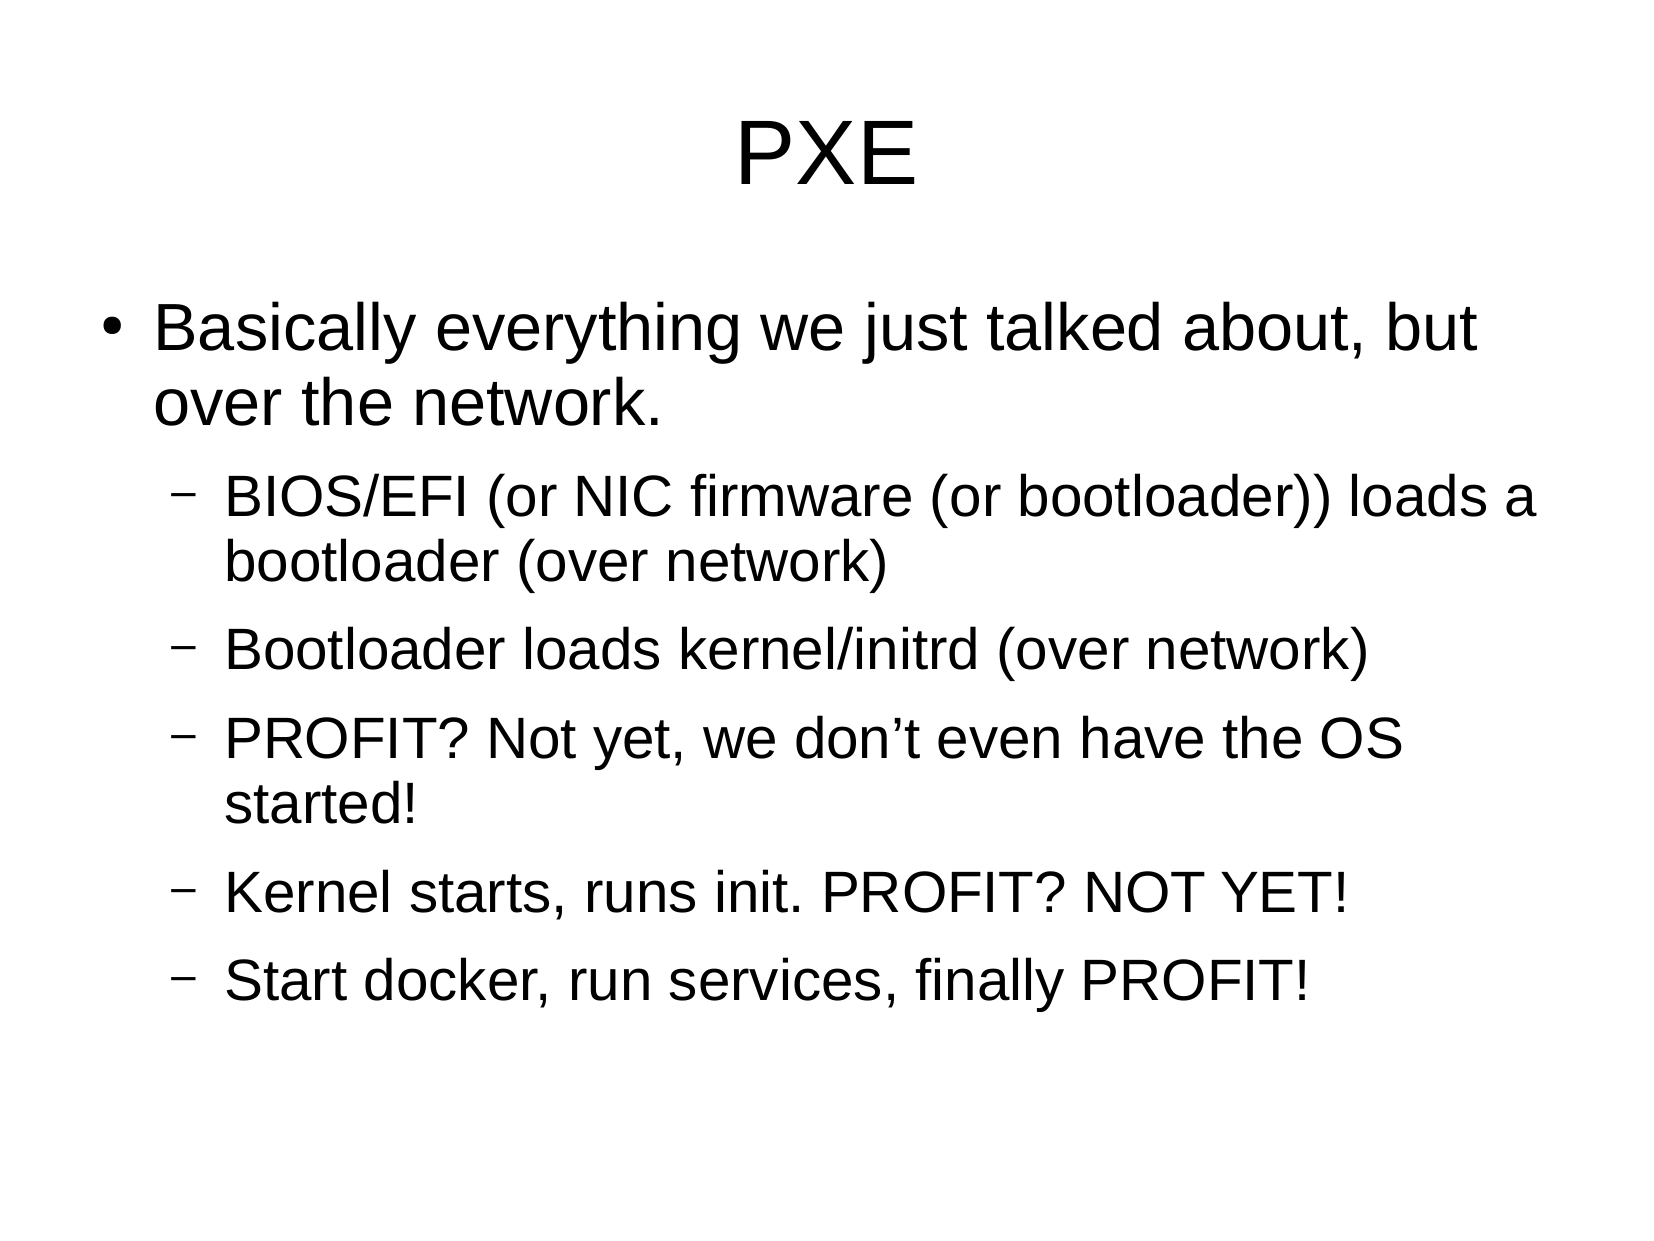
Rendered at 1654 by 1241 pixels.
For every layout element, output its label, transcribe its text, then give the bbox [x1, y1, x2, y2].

list Basically everything we just talked about, but over the network. BIOS/EFI (or NIC firmware (or bootloader)) loads a bootloader (over network) Bootloader loads kernel/initrd (over network) PROFIT? Not yet, we don’t even have the OS started! Kernel starts, runs init. PROFIT? NOT YET! Start docker, run services, finally PROFIT! [82, 290, 1571, 1096]
title PXE [82, 49, 1571, 257]
